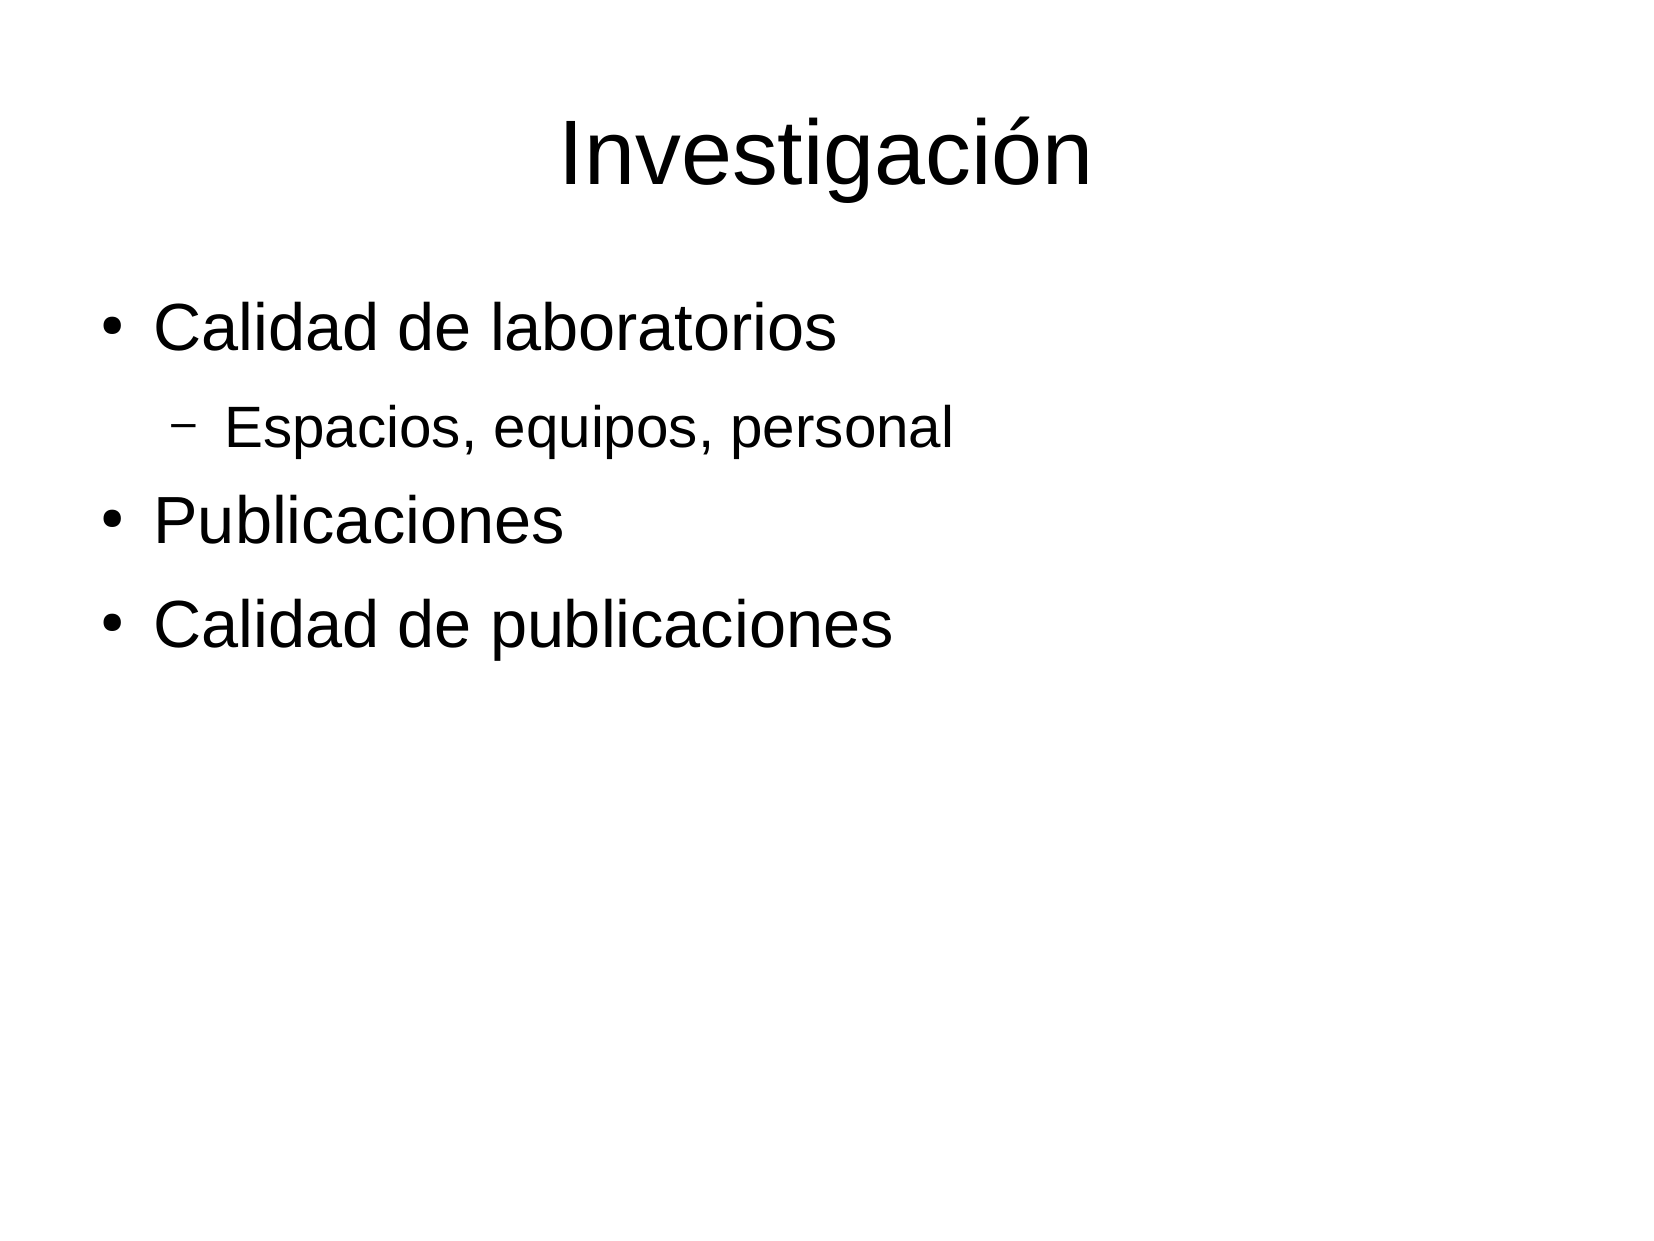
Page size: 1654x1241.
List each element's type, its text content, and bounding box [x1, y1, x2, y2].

list Calidad de laboratorios Espacios, equipos, personal Publicaciones Calidad de publicaciones [82, 290, 1571, 1010]
title Investigación [82, 49, 1571, 257]
